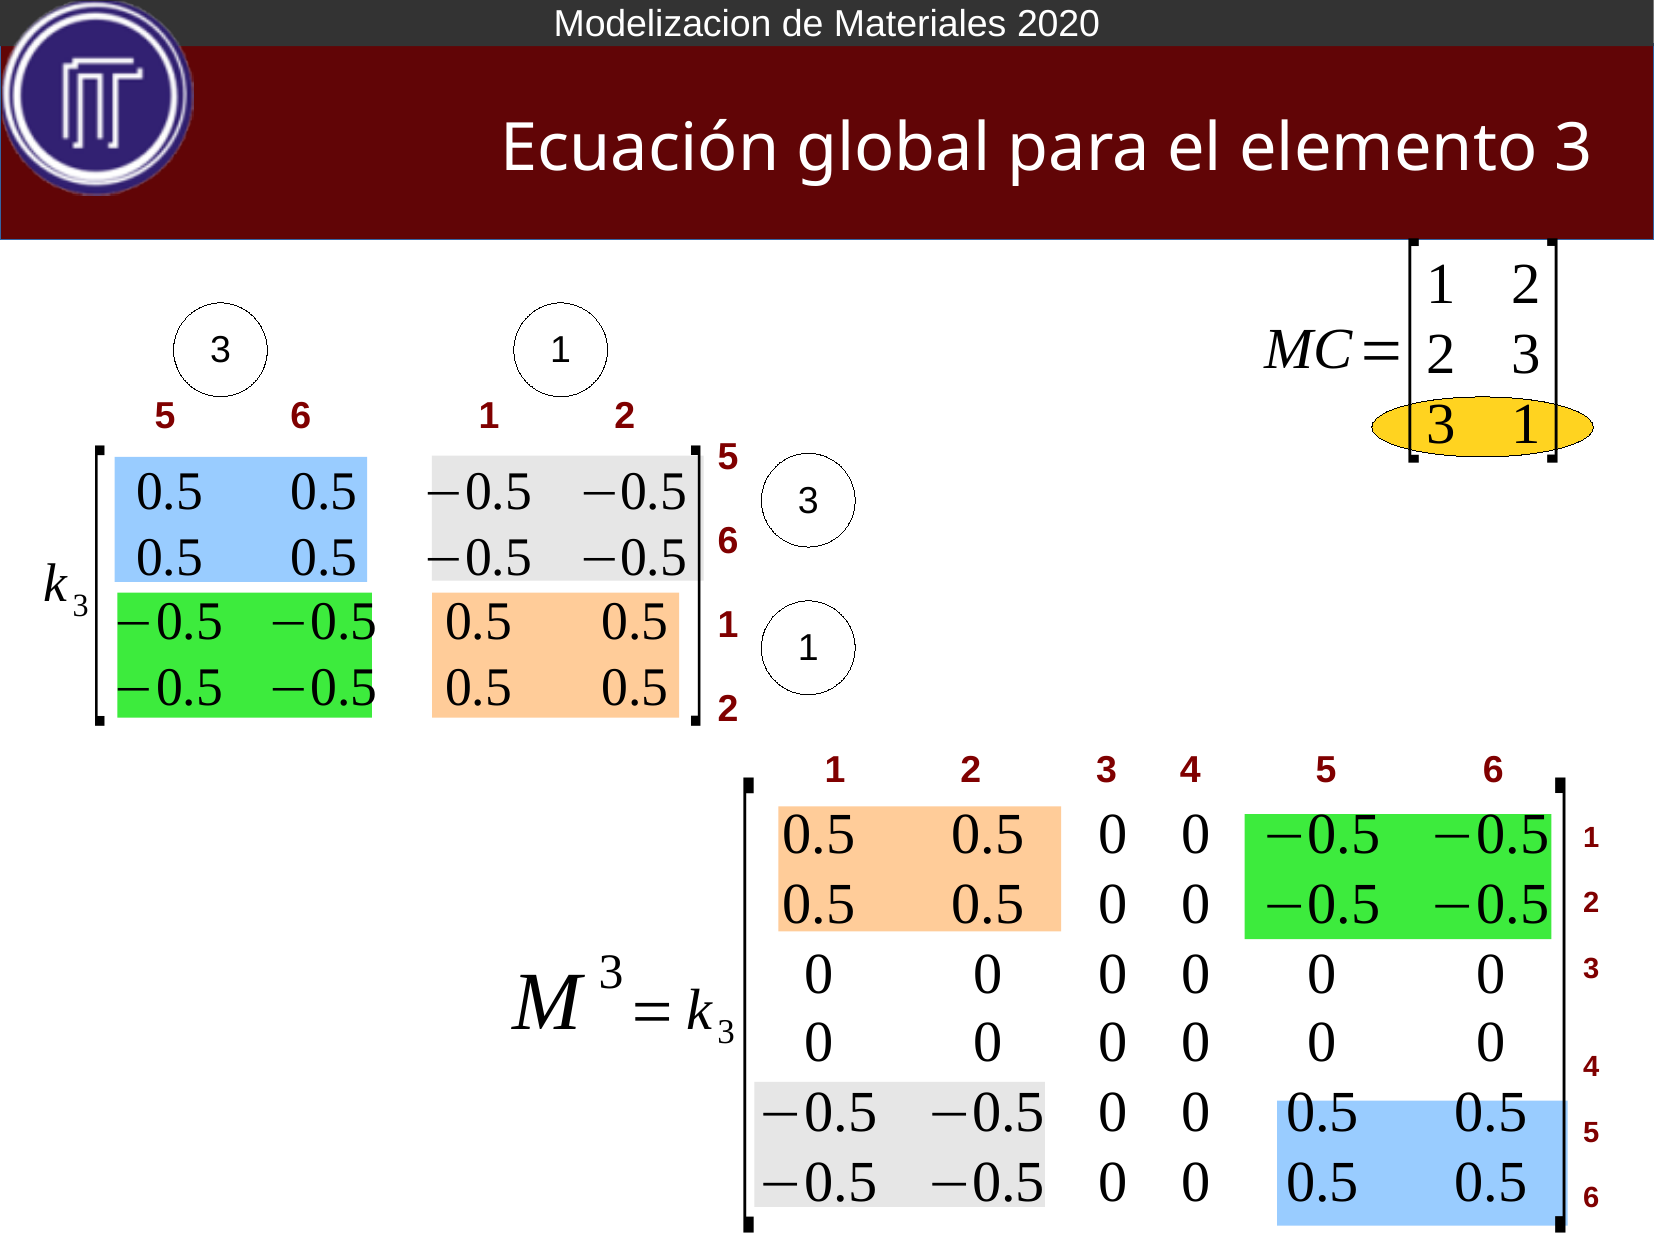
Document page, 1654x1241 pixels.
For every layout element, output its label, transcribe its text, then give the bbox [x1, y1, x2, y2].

text_box 5 6 1 2 [139, 387, 678, 444]
chart [503, 775, 1577, 1236]
chart [1254, 236, 1569, 467]
text_box 3 [173, 302, 268, 387]
text_box 1 [513, 302, 608, 387]
text_box [1569, 408, 1594, 446]
text_box 1 2 3 4 5 6 [1568, 813, 1623, 1222]
picture [0, 0, 194, 196]
text_box 3 [790, 453, 856, 548]
title Ecuación global para el elemento 3 [41, 70, 1654, 218]
text_box 1 2 3 4 5 6 [809, 741, 1551, 798]
chart [35, 443, 702, 730]
text_box 5 6 1 2 [702, 427, 790, 737]
text_box 1 [790, 600, 856, 695]
